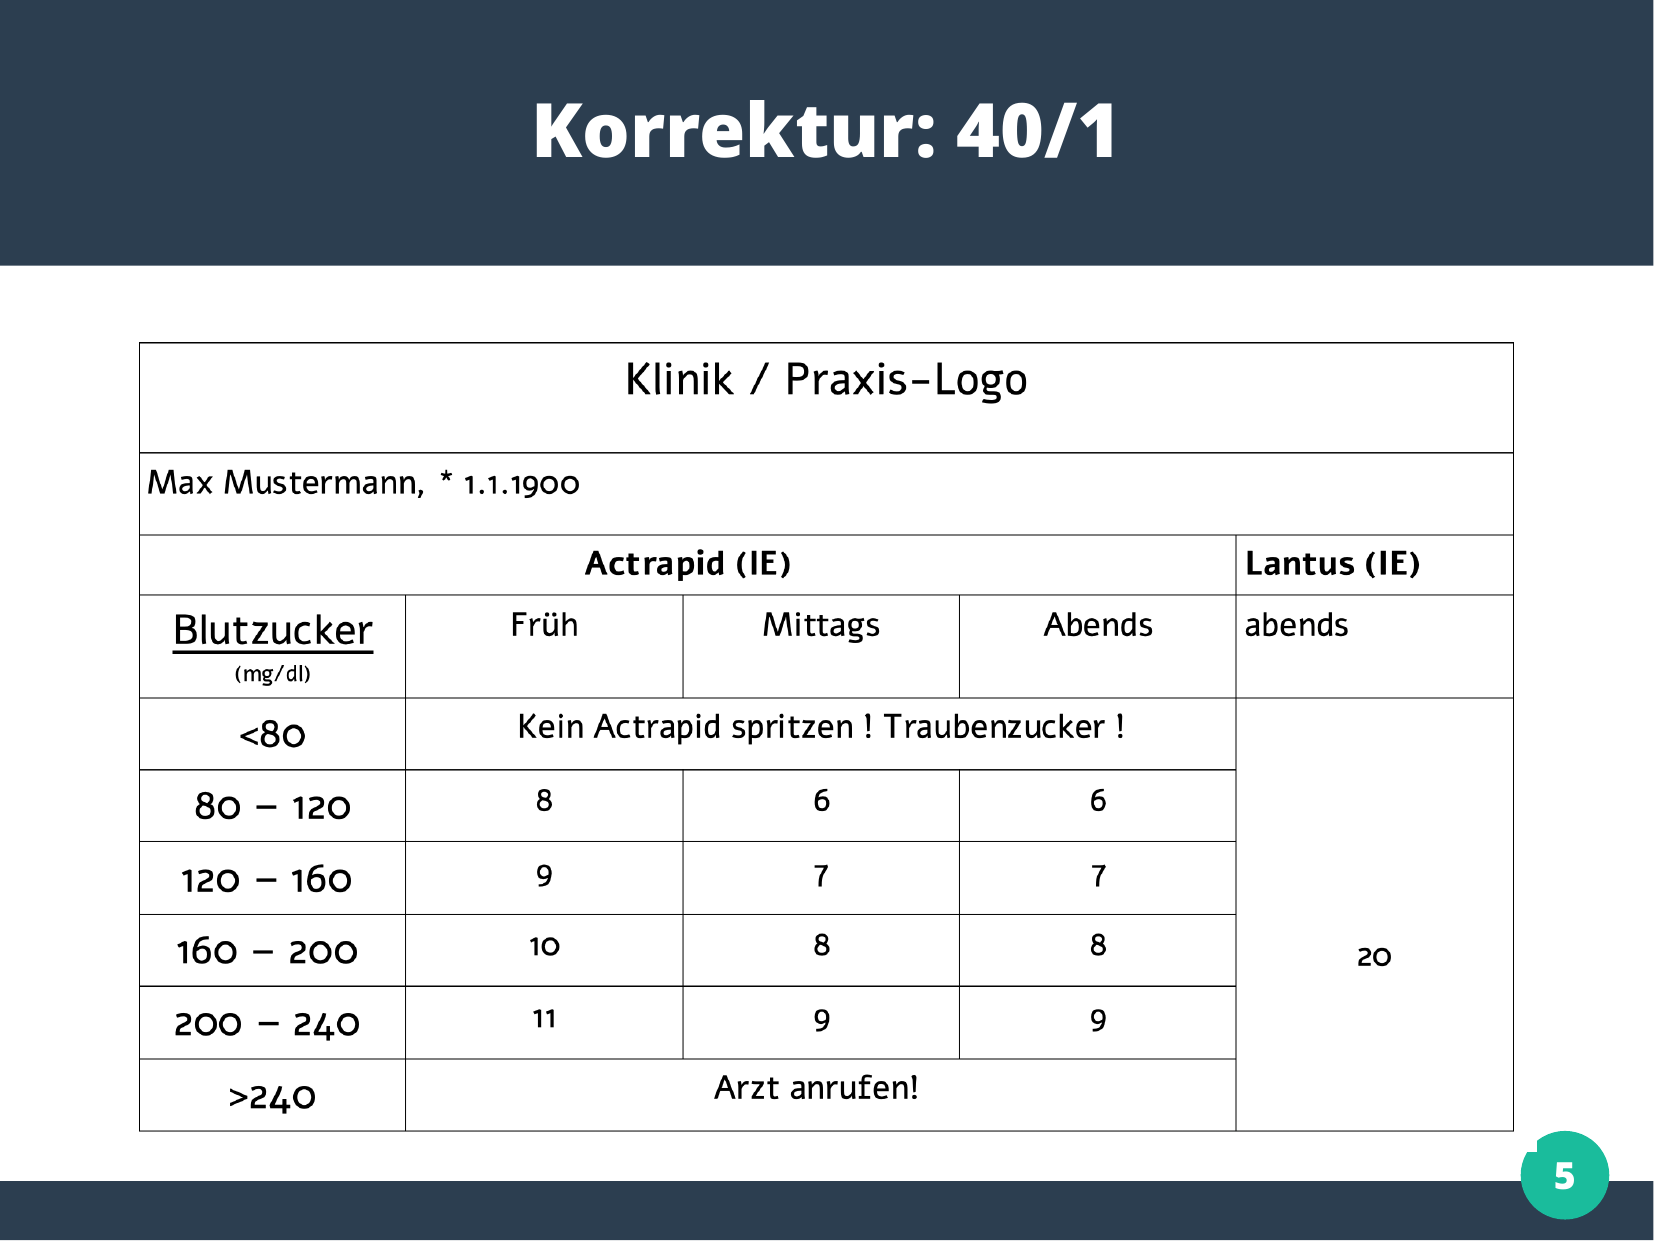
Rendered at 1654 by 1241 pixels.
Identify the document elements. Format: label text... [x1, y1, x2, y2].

picture [116, 324, 1537, 1152]
title Korrektur: 40/1 [59, 49, 1595, 207]
